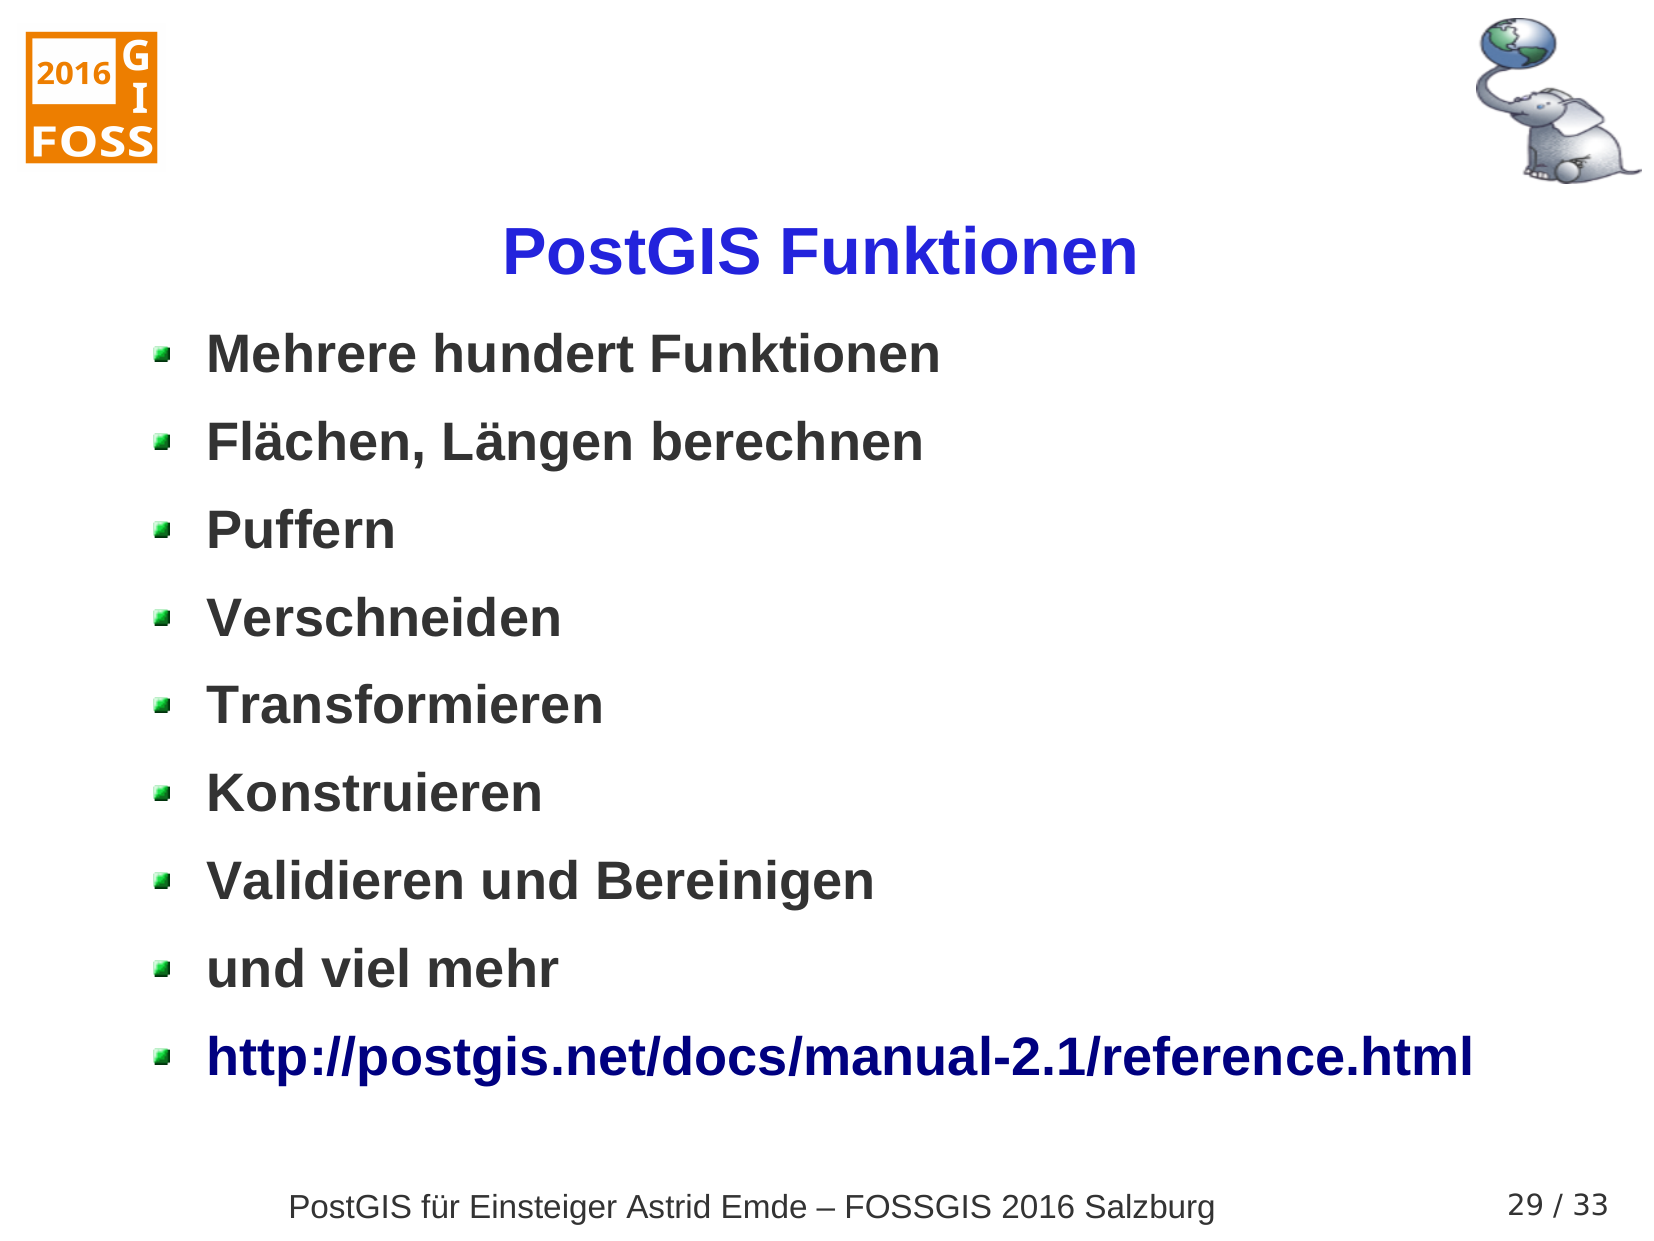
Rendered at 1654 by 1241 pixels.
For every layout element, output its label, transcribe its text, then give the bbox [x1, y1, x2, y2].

title PostGIS Funktionen [76, 177, 1565, 325]
list Mehrere hundert Funktionen Flächen, Längen berechnen Puffern Verschneiden Transformieren Konstruieren Validieren und Bereinigen und viel mehr http://postgis.net/docs/manual-2.1/reference.html [135, 323, 1625, 1241]
picture [1476, 18, 1642, 184]
picture [17, 23, 166, 172]
